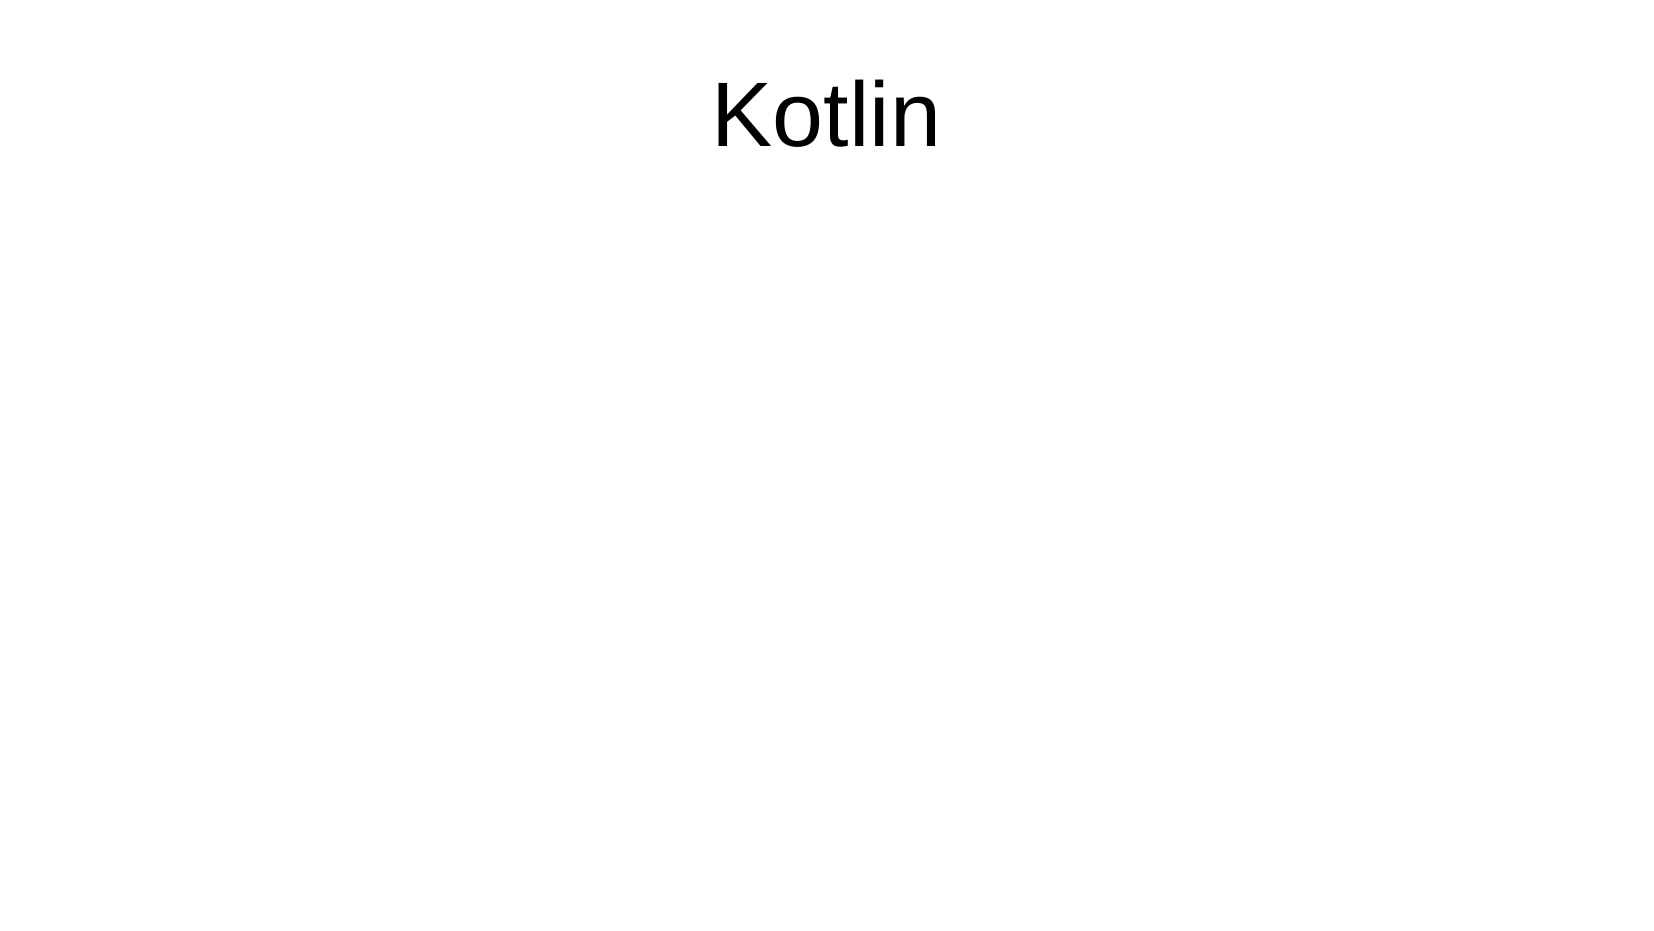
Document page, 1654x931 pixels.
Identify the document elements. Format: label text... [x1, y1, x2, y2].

title Kotlin [82, 37, 1571, 193]
